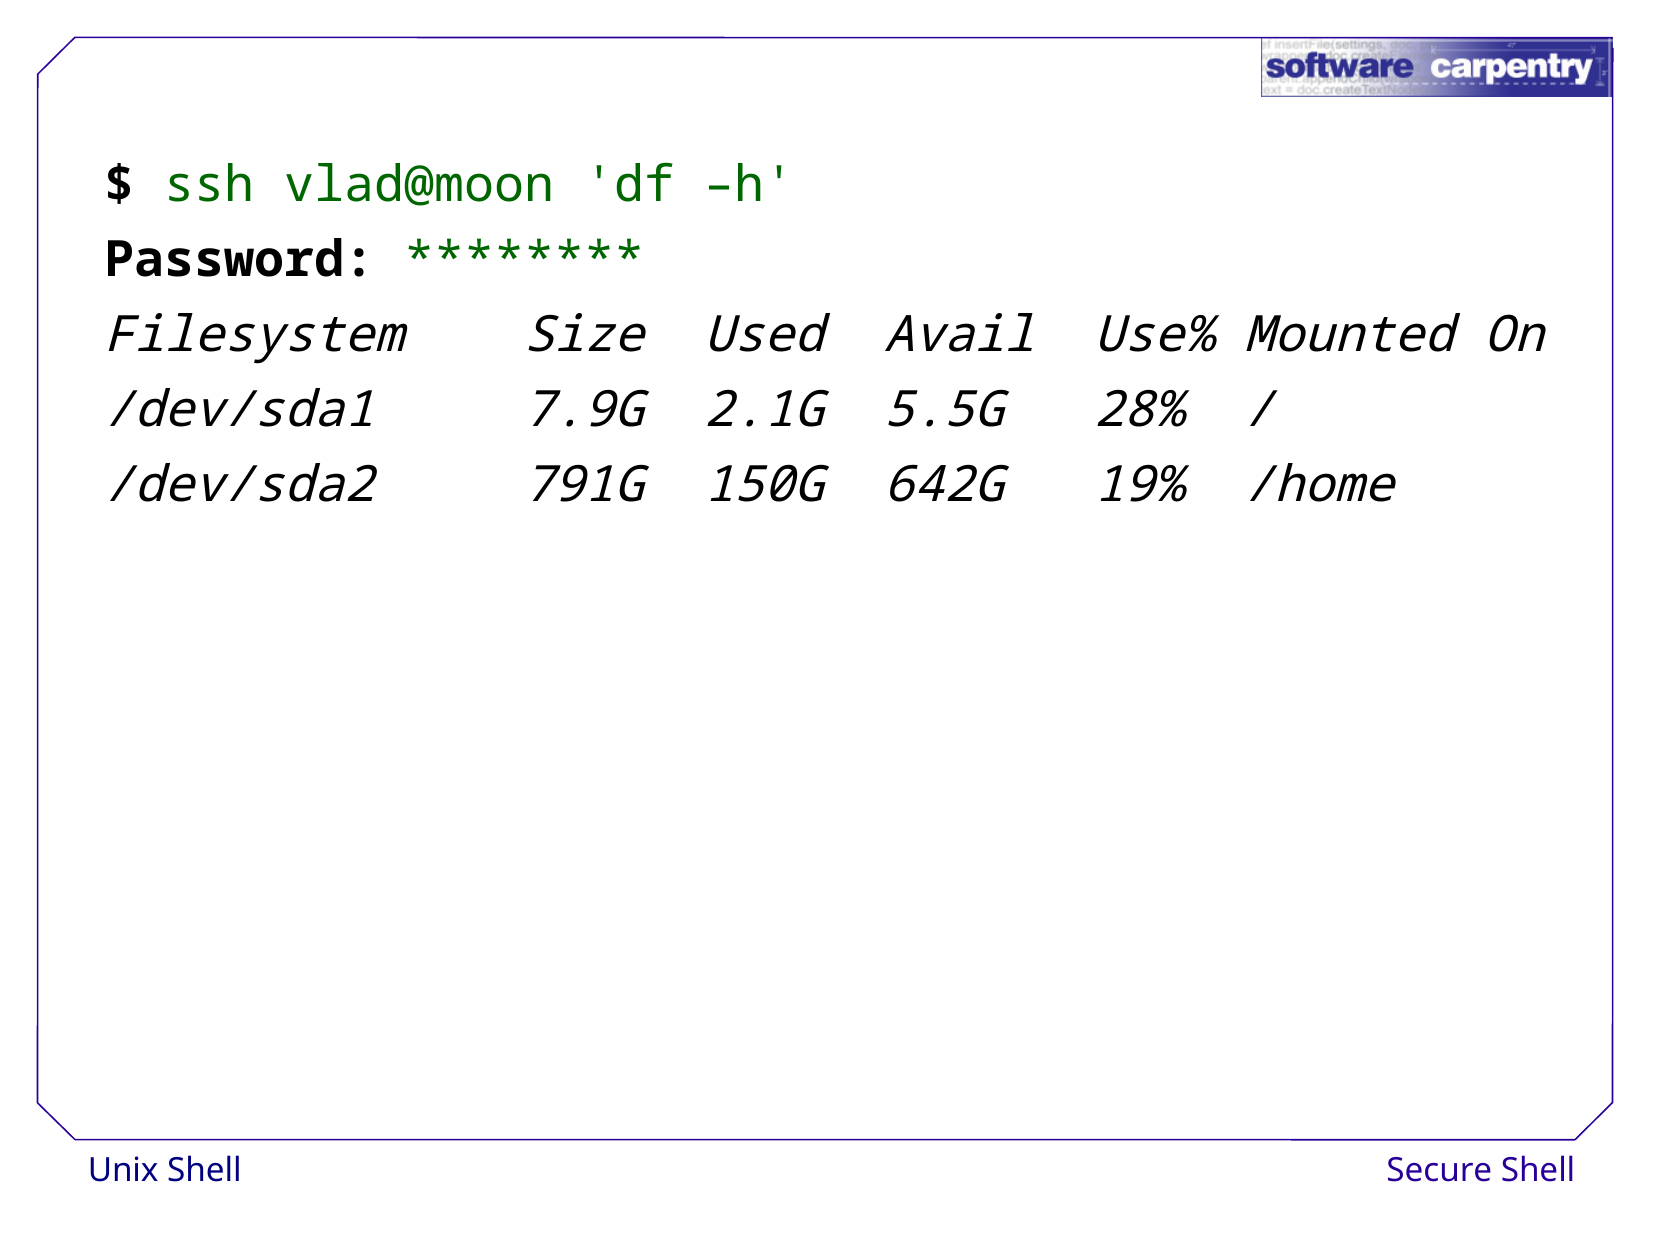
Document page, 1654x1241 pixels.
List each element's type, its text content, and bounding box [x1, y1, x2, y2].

text_box $ ssh vlad@moon 'df –h' Password: ******** Filesystem Size Used Avail Use% Mounted On /dev/sda1 7.9G 2.1G 5.5G 28% / /dev/sda2 791G 150G 642G 19% /home [89, 128, 1512, 1121]
picture [1261, 39, 1613, 97]
